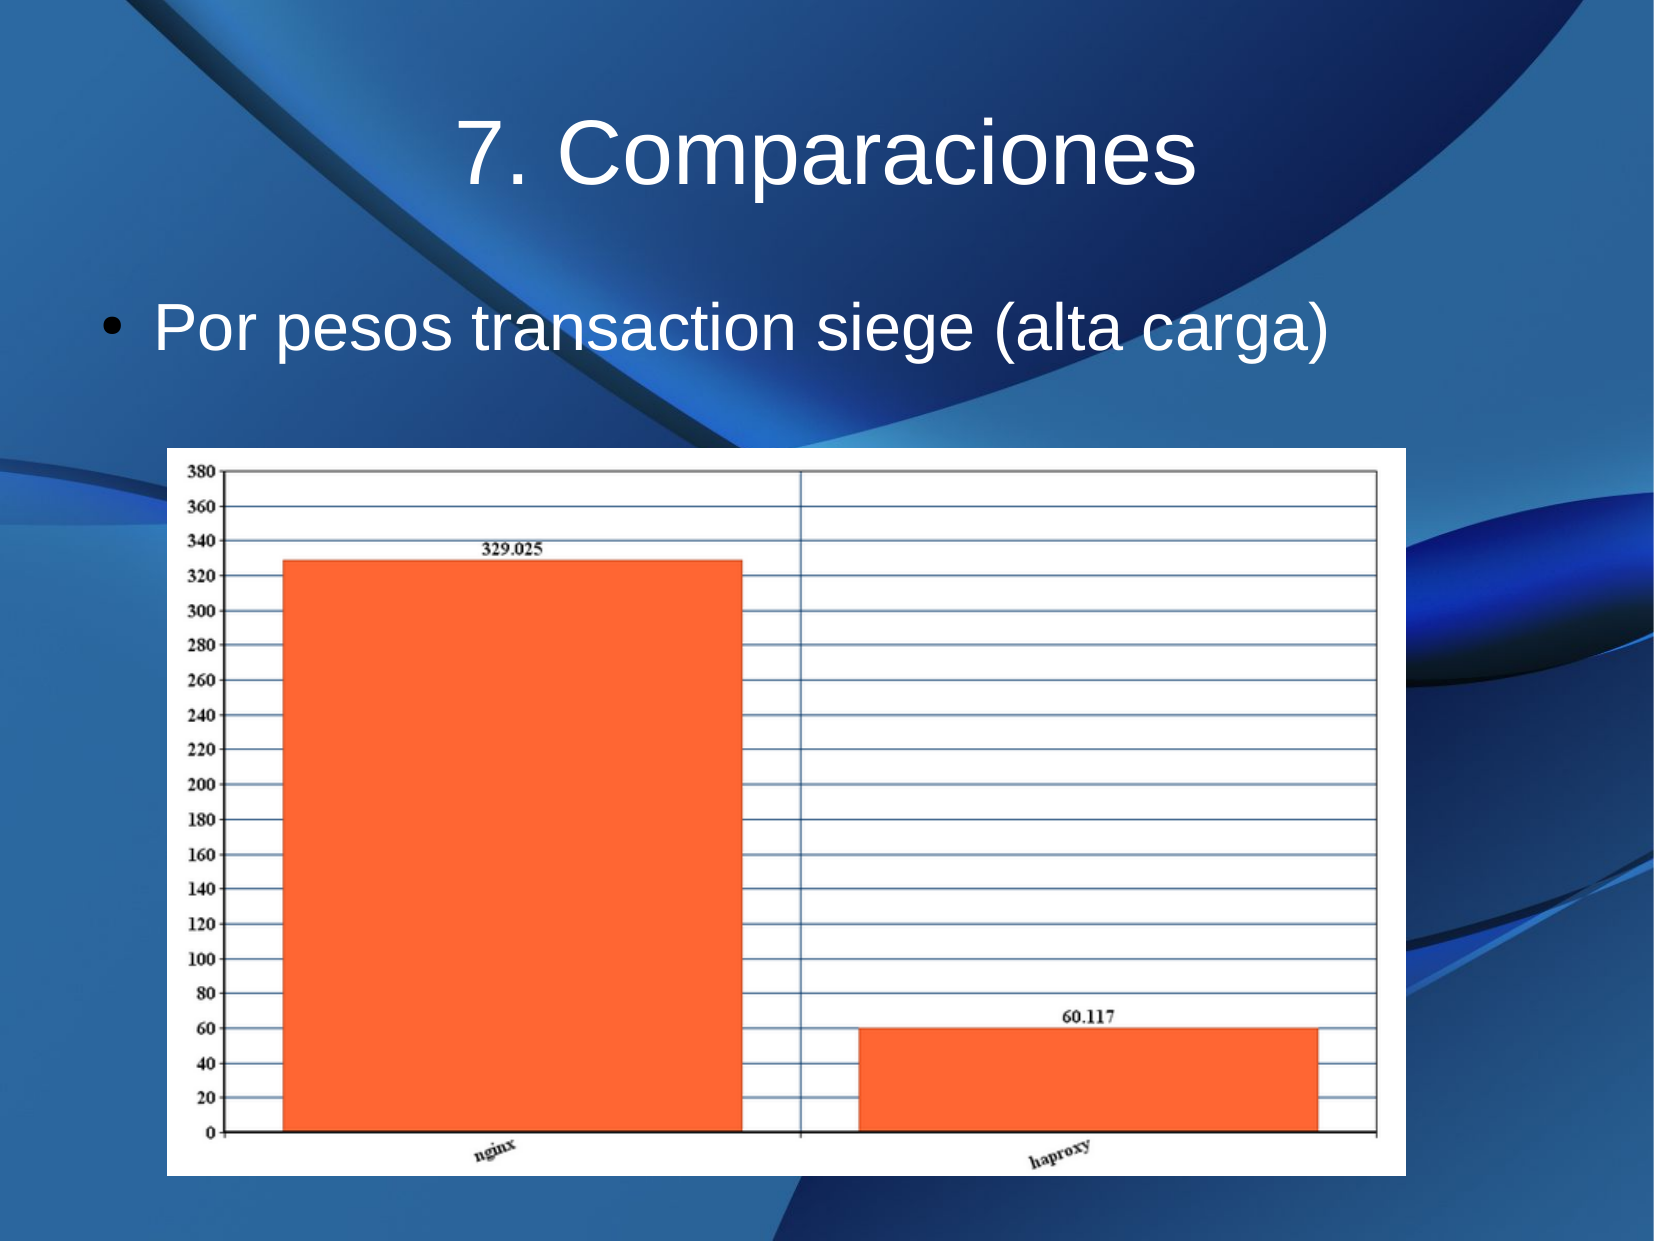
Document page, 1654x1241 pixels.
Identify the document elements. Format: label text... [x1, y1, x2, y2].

picture [0, 0, 1654, 1241]
list Por pesos transaction siege (alta carga) [82, 290, 1571, 1109]
title 7. Comparaciones [82, 49, 1571, 257]
